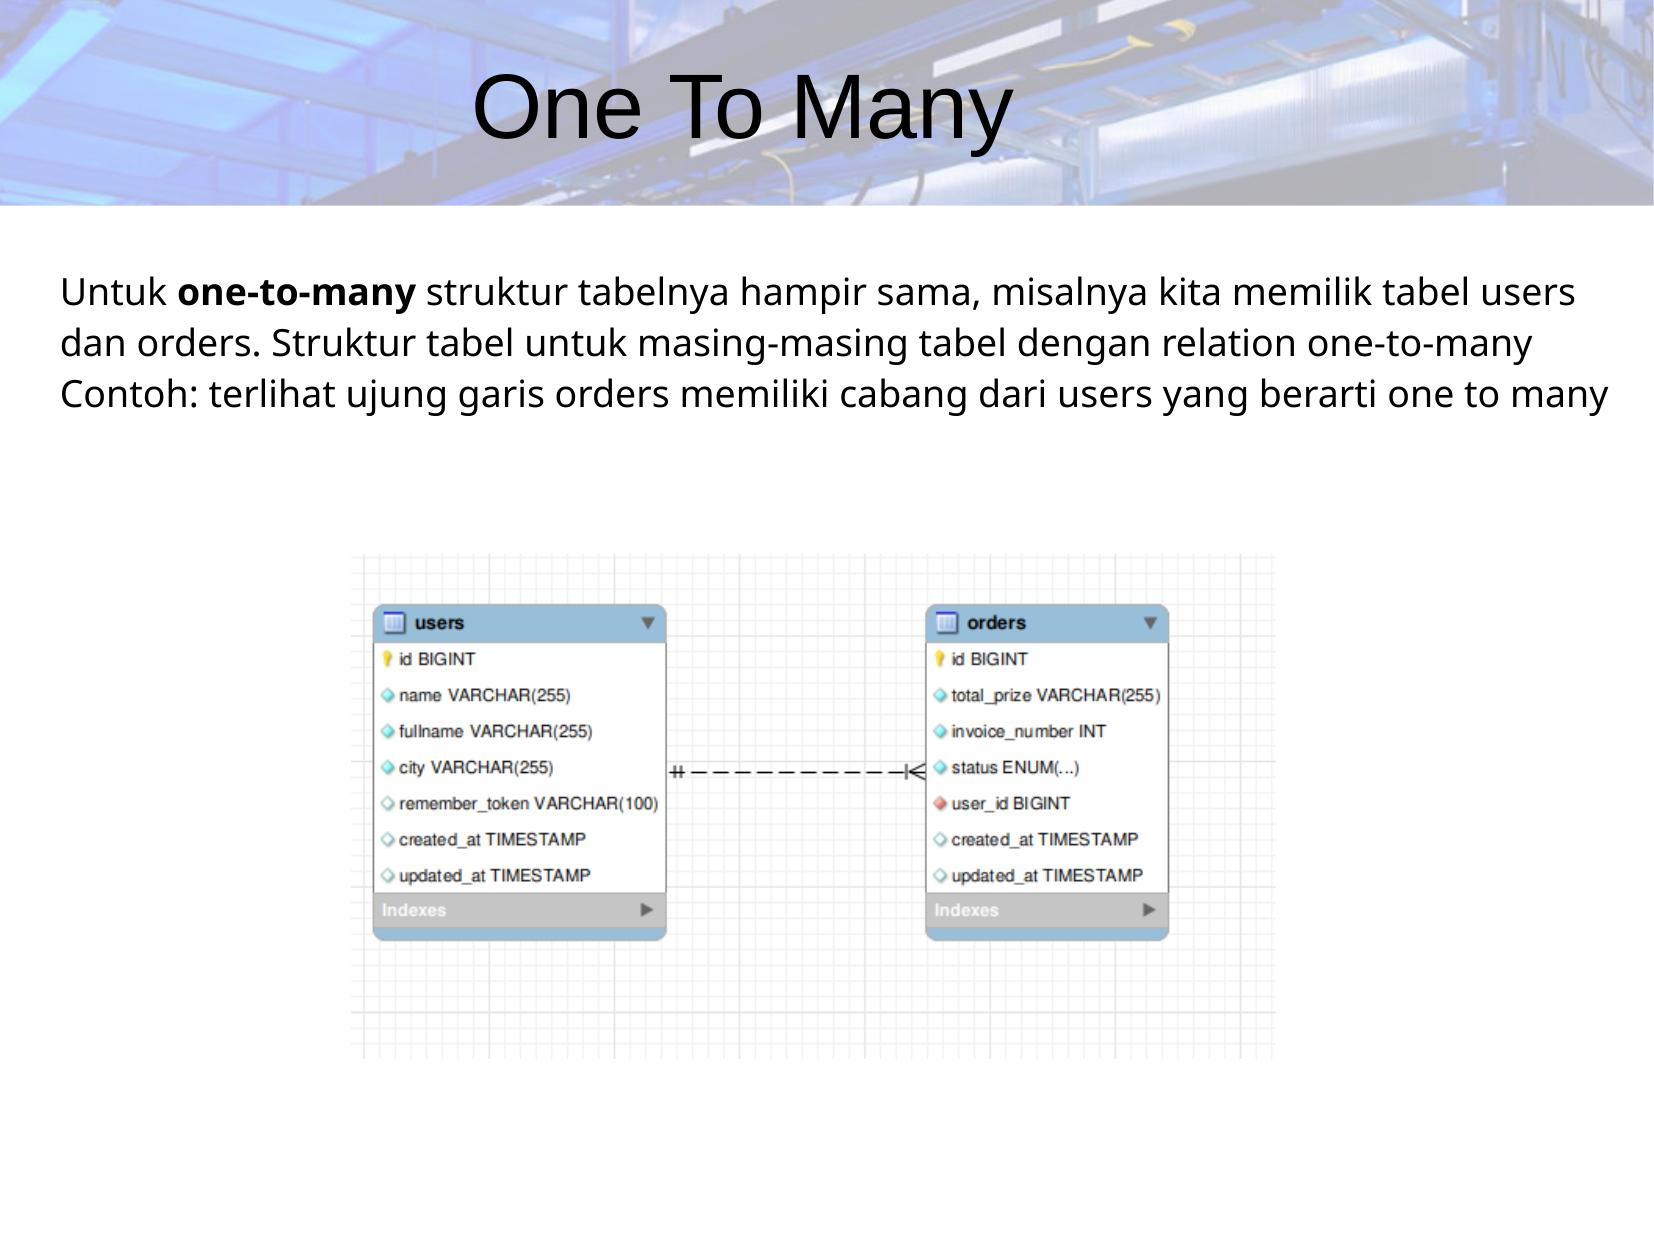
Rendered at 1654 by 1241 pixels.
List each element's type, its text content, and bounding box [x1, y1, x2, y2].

text_box Untuk one-to-many struktur tabelnya hampir sama, misalnya kita memilik tabel users dan orders. Struktur tabel untuk masing-masing tabel dengan relation one-to-many Contoh: terlihat ujung garis orders memiliki cabang dari users yang berarti one to many [45, 257, 1636, 491]
title One To Many [11, 2, 1501, 211]
picture [0, 0, 1654, 1241]
